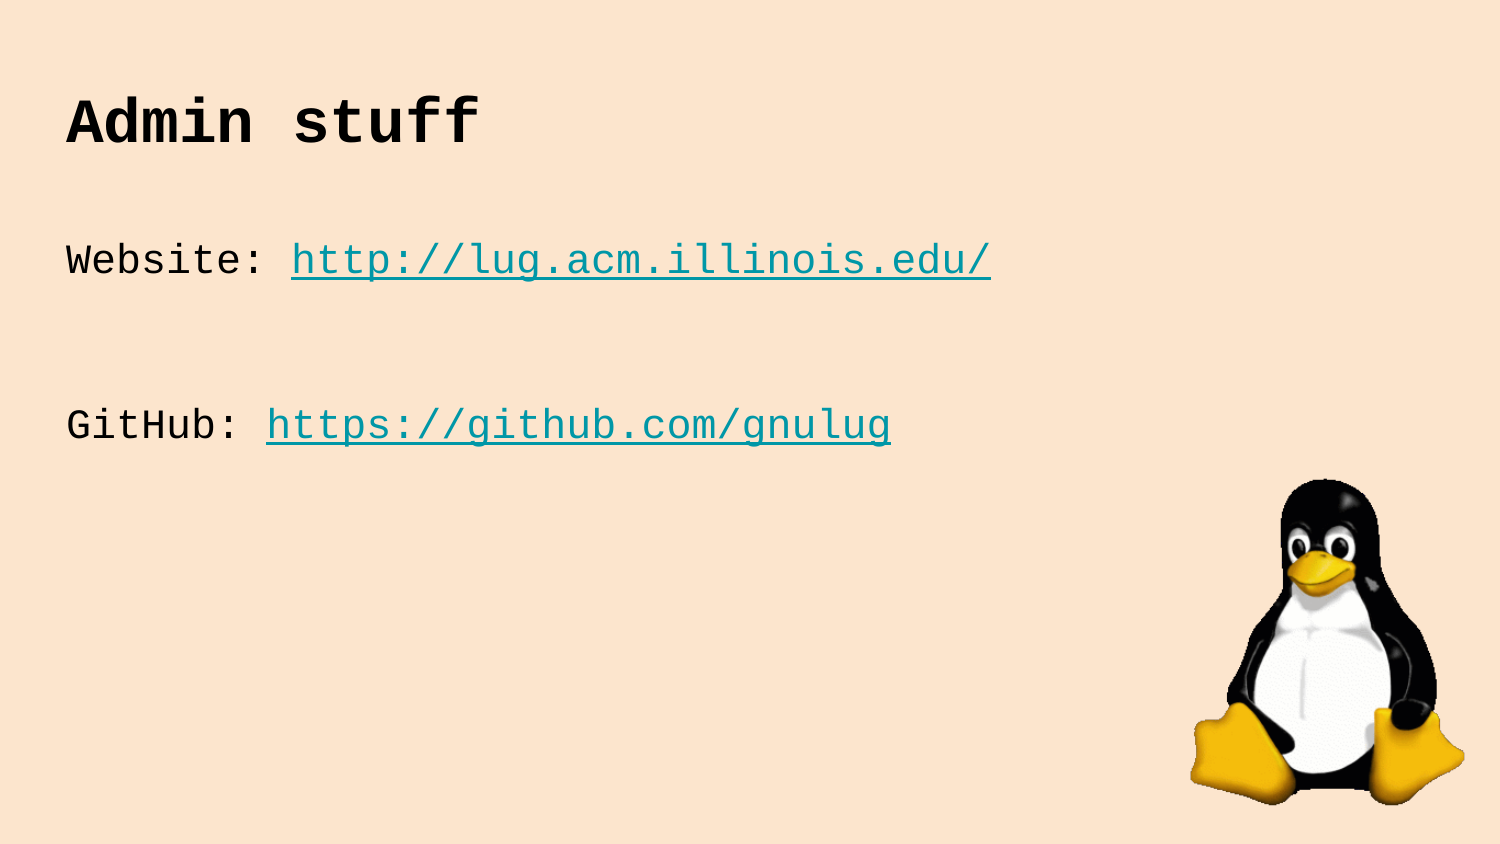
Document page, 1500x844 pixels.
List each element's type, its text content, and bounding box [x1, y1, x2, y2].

title Admin stuff [51, 64, 1449, 176]
picture [1182, 470, 1473, 814]
list Website: http://lug.acm.illinois.edu/ GitHub: https://github.com/gnulug [51, 209, 1449, 770]
